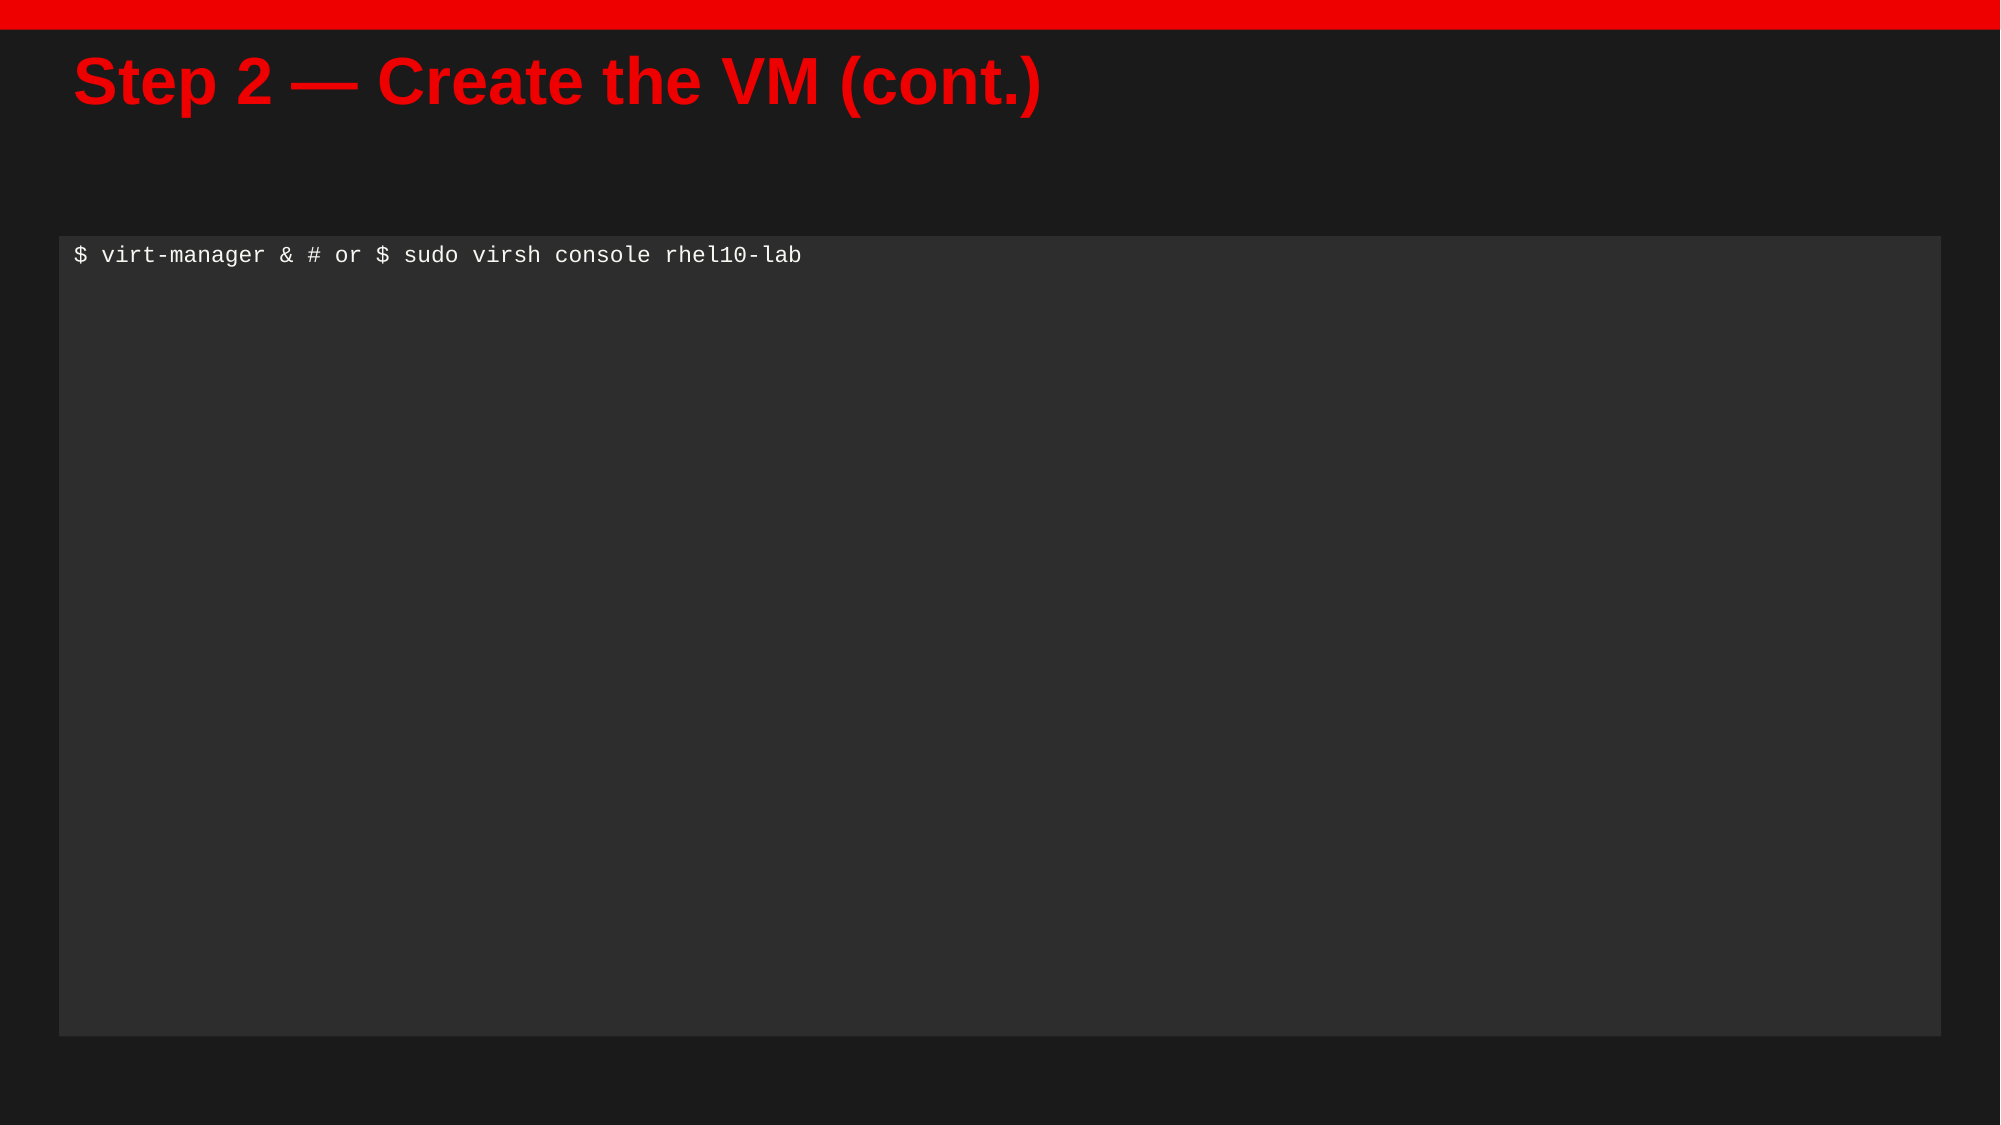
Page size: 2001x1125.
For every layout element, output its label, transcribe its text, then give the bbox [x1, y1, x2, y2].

text_box [0, 0, 2001, 30]
text_box $ virt-manager & # or $ sudo virsh console rhel10-lab [59, 236, 1942, 1037]
text_box Step 2 — Create the VM (cont.) [59, 36, 1942, 208]
